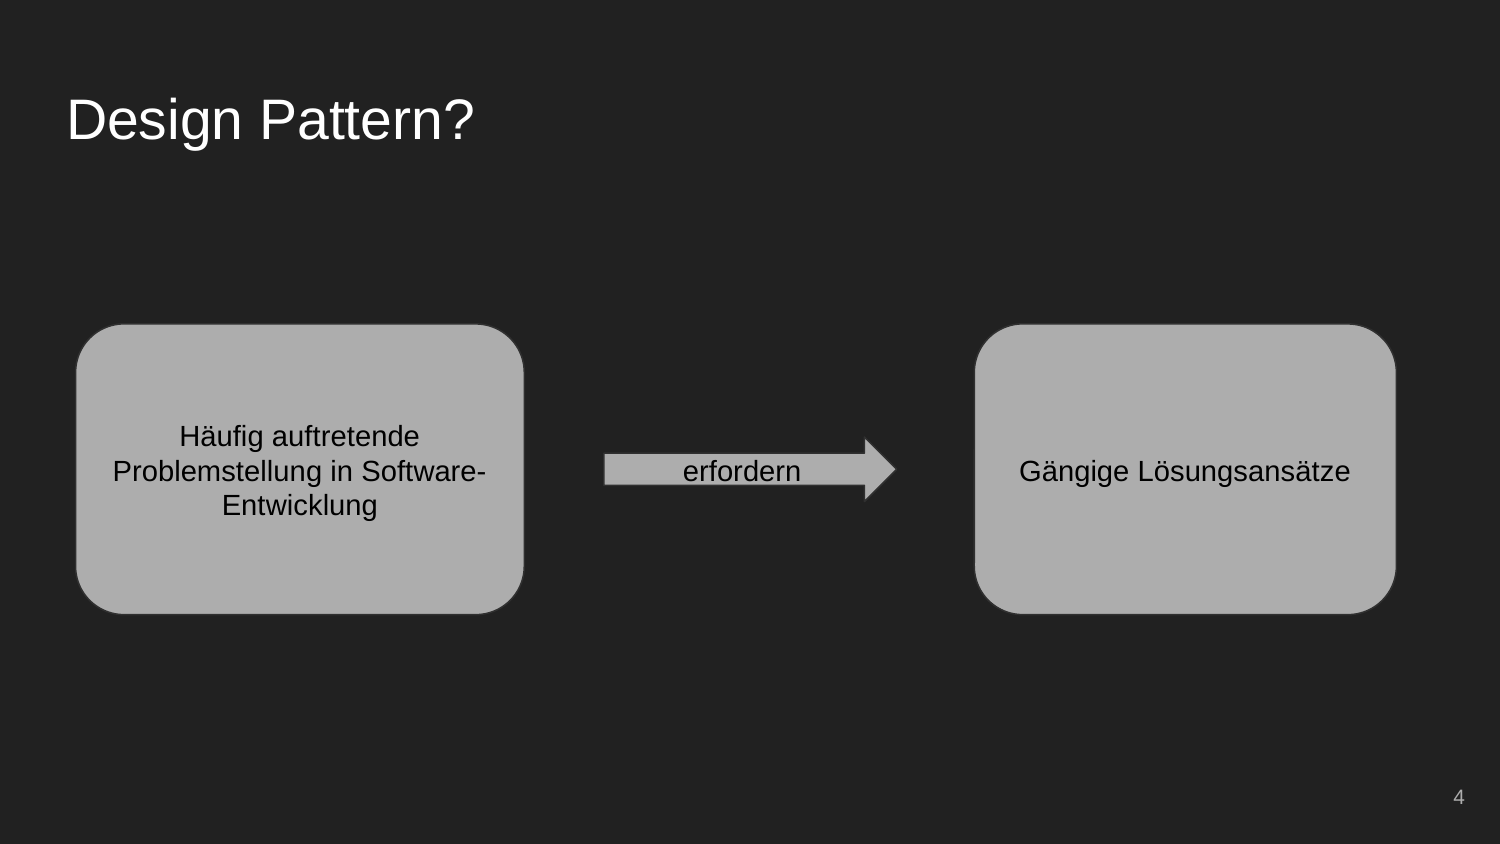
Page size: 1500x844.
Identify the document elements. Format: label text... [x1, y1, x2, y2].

title Design Pattern? [51, 72, 1449, 167]
text_box Häufig auftretende Problemstellung in Software-Entwicklung [75, 323, 525, 615]
text_box erfordern [603, 437, 897, 502]
text_box Gängige Lösungsansätze [974, 323, 1397, 615]
slide_number <number> [1389, 764, 1480, 830]
